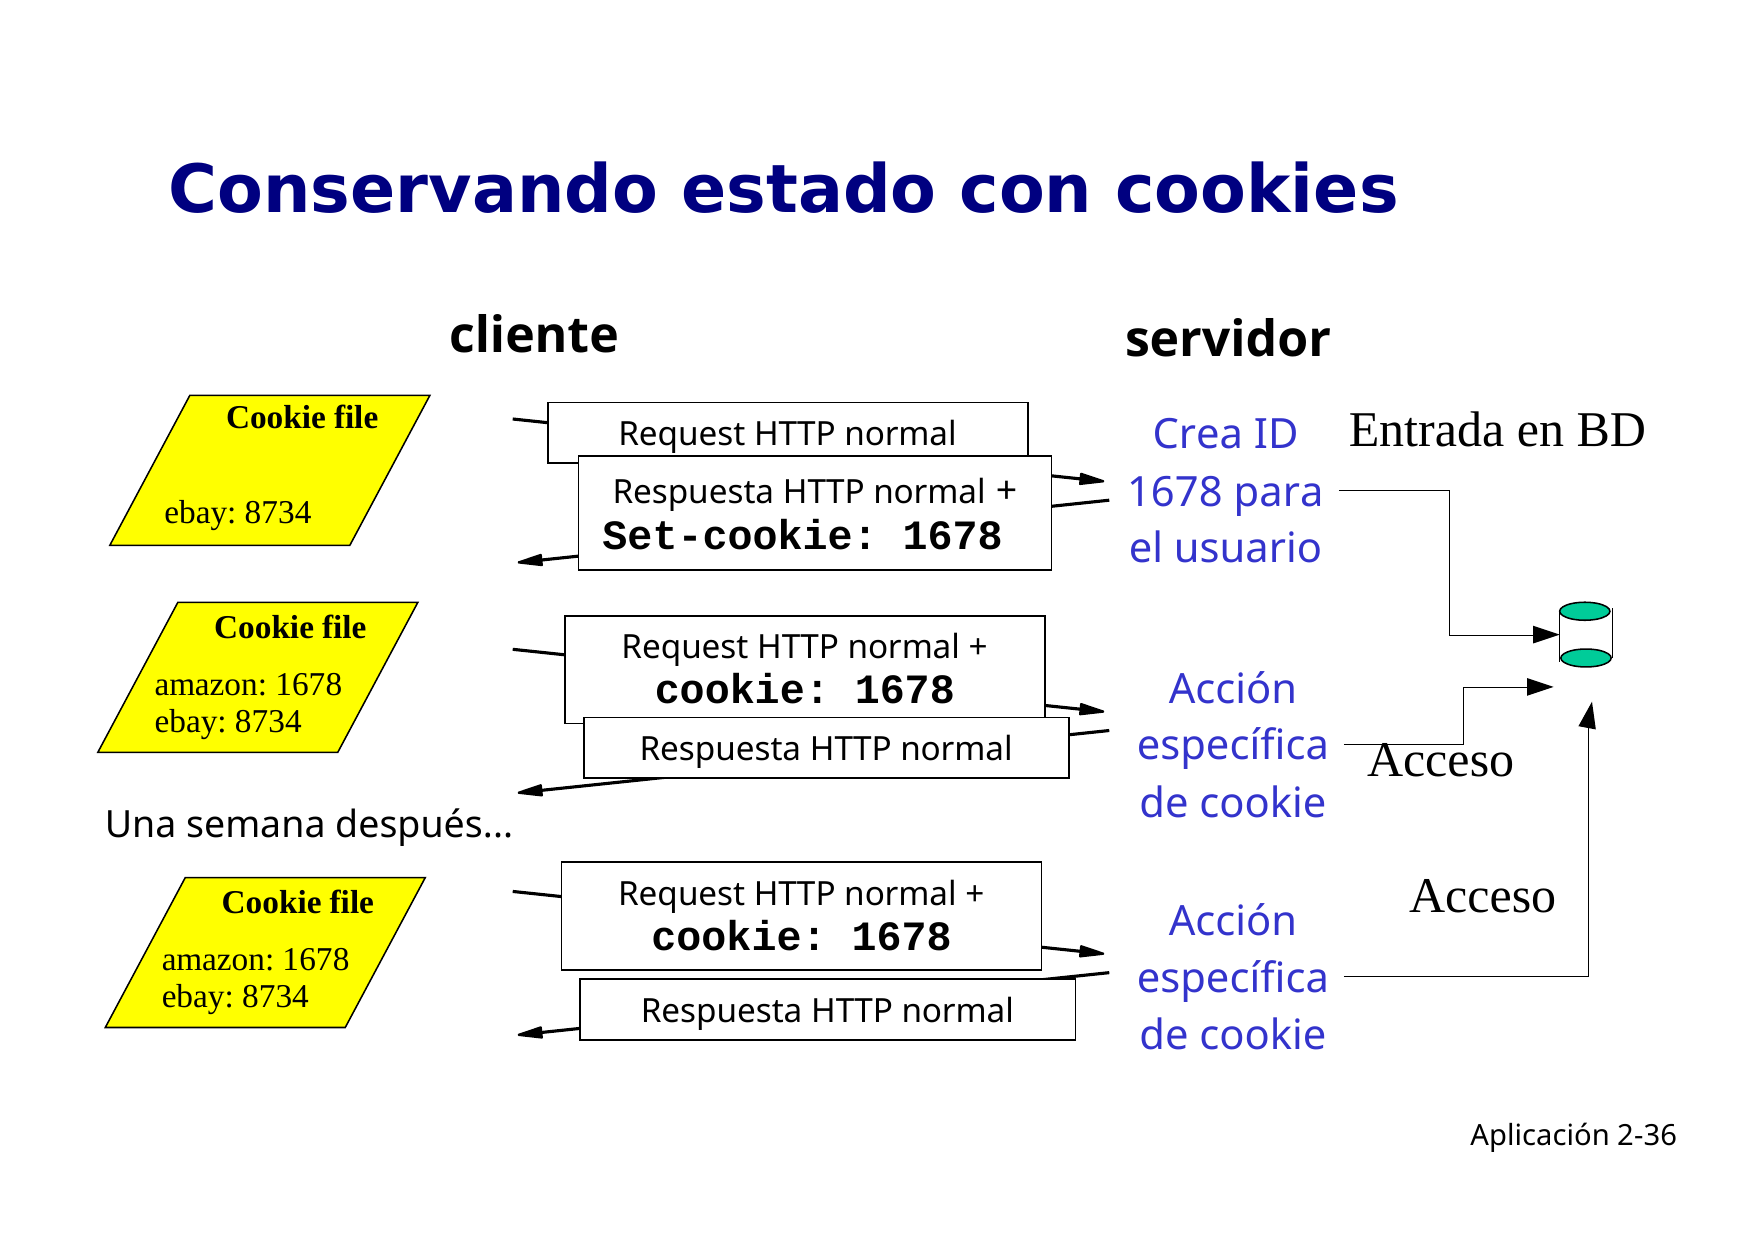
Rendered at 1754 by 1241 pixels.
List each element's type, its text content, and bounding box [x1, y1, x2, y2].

text_box Acción específica de cookie [1121, 650, 1344, 838]
text_box [155, 877, 426, 991]
text_box Acción específica de cookie [1121, 883, 1344, 1070]
text_box ebay: 8734 [149, 449, 327, 539]
title Conservando estado con cookies [153, 95, 1545, 284]
text_box cliente [434, 291, 634, 376]
text_box [148, 602, 418, 715]
text_box amazon: 1678 ebay: 8734 [139, 658, 358, 748]
text_box amazon: 1678 ebay: 8734 [147, 933, 365, 1024]
text_box Entrada en BD [1333, 394, 1662, 479]
text_box Acceso [1394, 860, 1572, 945]
text_box Respuesta HTTP normal + Set-cookie: 1678 [578, 456, 1052, 570]
text_box Cookie file [206, 875, 390, 929]
text_box Acceso [1352, 724, 1530, 809]
text_box Request HTTP normal [547, 402, 1028, 464]
text_box Request HTTP normal + cookie: 1678 [561, 862, 1042, 971]
text_box [109, 395, 430, 546]
text_box Cookie file [211, 391, 394, 445]
text_box Respuesta HTTP normal [584, 717, 1069, 779]
text_box [97, 675, 341, 753]
text_box Cookie file [199, 600, 382, 654]
text_box Una semana después... [90, 789, 529, 857]
text_box [105, 949, 348, 1028]
text_box Request HTTP normal + cookie: 1678 [564, 615, 1045, 724]
text_box Respuesta HTTP normal [580, 979, 1076, 1040]
text_box Crea ID 1678 para el usuario [1112, 396, 1339, 583]
text_box servidor [1110, 295, 1347, 379]
